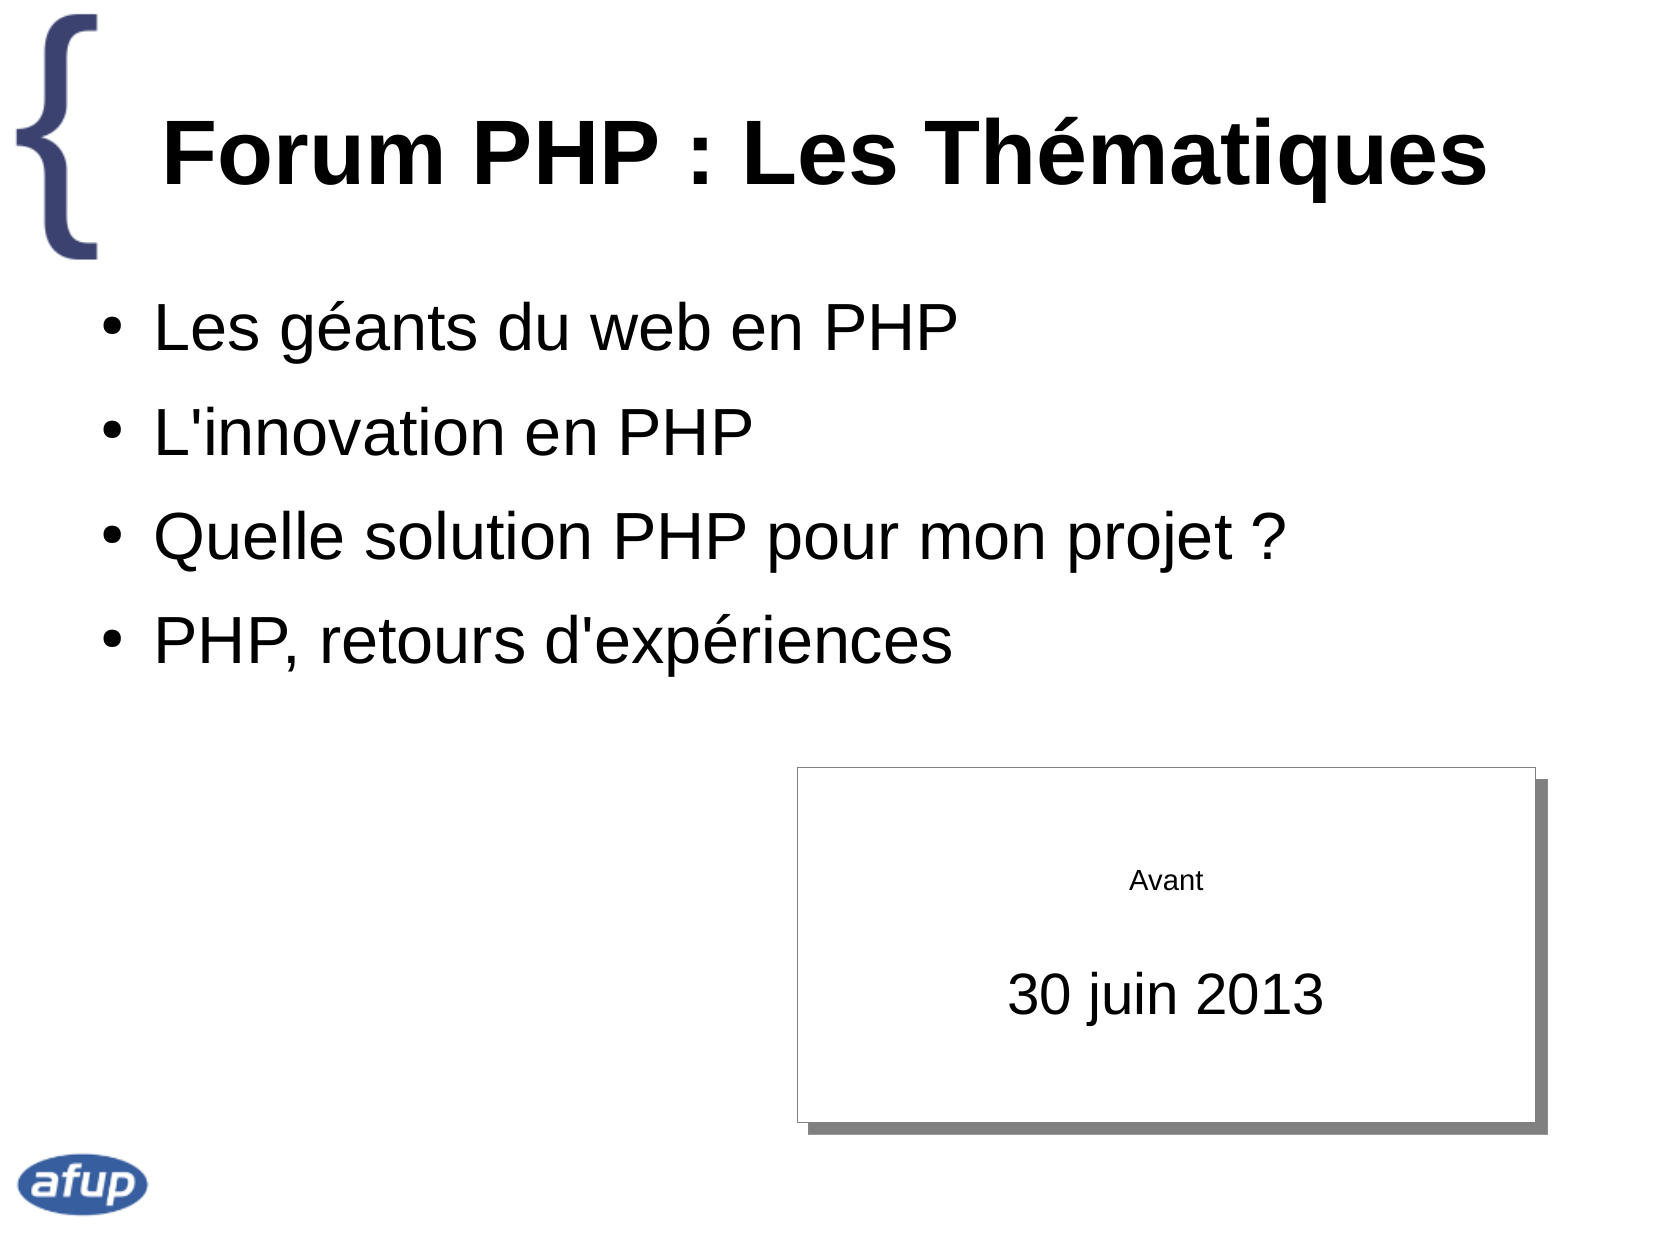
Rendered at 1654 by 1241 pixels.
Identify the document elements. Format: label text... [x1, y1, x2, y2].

text_box Avant 30 juin 2013 [797, 767, 1536, 1123]
picture [6, 5, 125, 274]
picture [11, 1139, 158, 1228]
list Les géants du web en PHP L'innovation en PHP Quelle solution PHP pour mon projet ? PHP, retours d'expériences [82, 290, 1571, 1109]
title Forum PHP : Les Thématiques [125, 49, 1571, 257]
